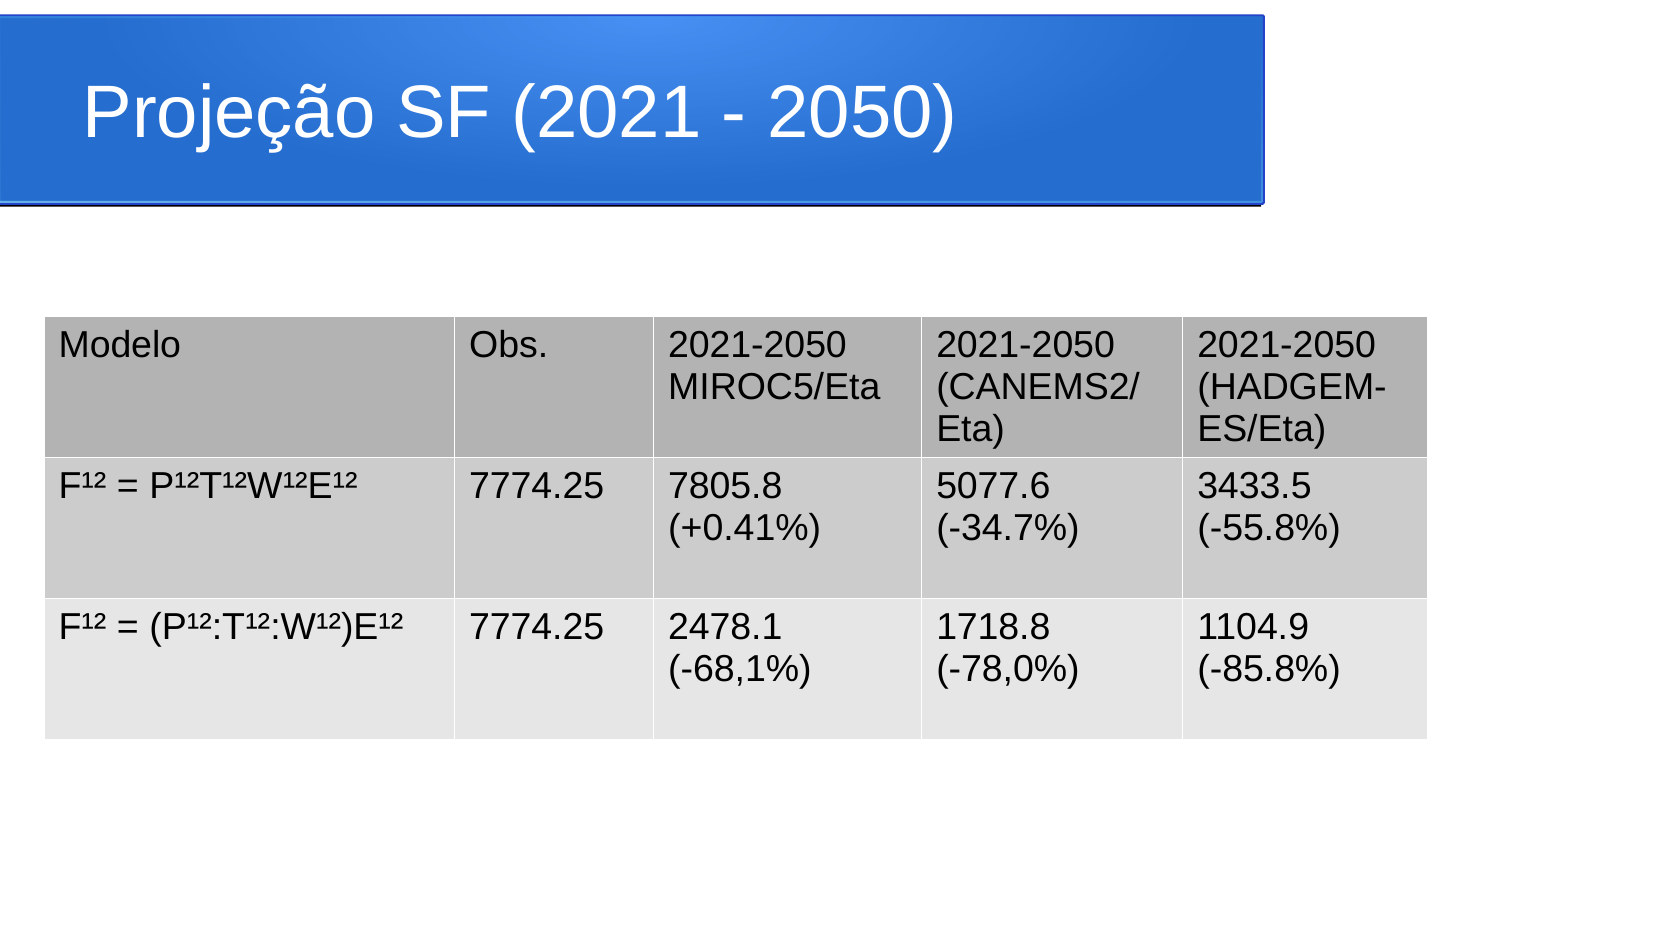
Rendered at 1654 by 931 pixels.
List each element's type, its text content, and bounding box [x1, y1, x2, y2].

table_cell 7774.25 [455, 599, 653, 739]
table_cell 7774.25 [455, 458, 653, 598]
table_header 2021-2050 (CANEMS2/Eta) [922, 317, 1182, 457]
table_cell F¹² = P¹²T¹²W¹²E¹² [45, 458, 454, 598]
table_cell 2478.1 (-68,1%) [654, 599, 921, 739]
table_cell F¹² = (P¹²:T¹²:W¹²)E¹² [45, 599, 454, 739]
table_cell 1718.8 (-78,0%) [922, 599, 1182, 739]
table_cell 3433.5 (-55.8%) [1183, 458, 1427, 598]
table_header 2021-2050 MIROC5/Eta [654, 317, 921, 457]
table_cell 1104.9 (-85.8%) [1183, 599, 1427, 739]
table_header Obs. [455, 317, 653, 457]
table_cell 7805.8 (+0.41%) [654, 458, 921, 598]
table_cell 5077.6 (-34.7%) [922, 458, 1182, 598]
title Projeção SF (2021 - 2050) [82, 35, 1235, 189]
table_header 2021-2050 (HADGEM-ES/Eta) [1183, 317, 1427, 457]
table_header Modelo [45, 317, 454, 457]
